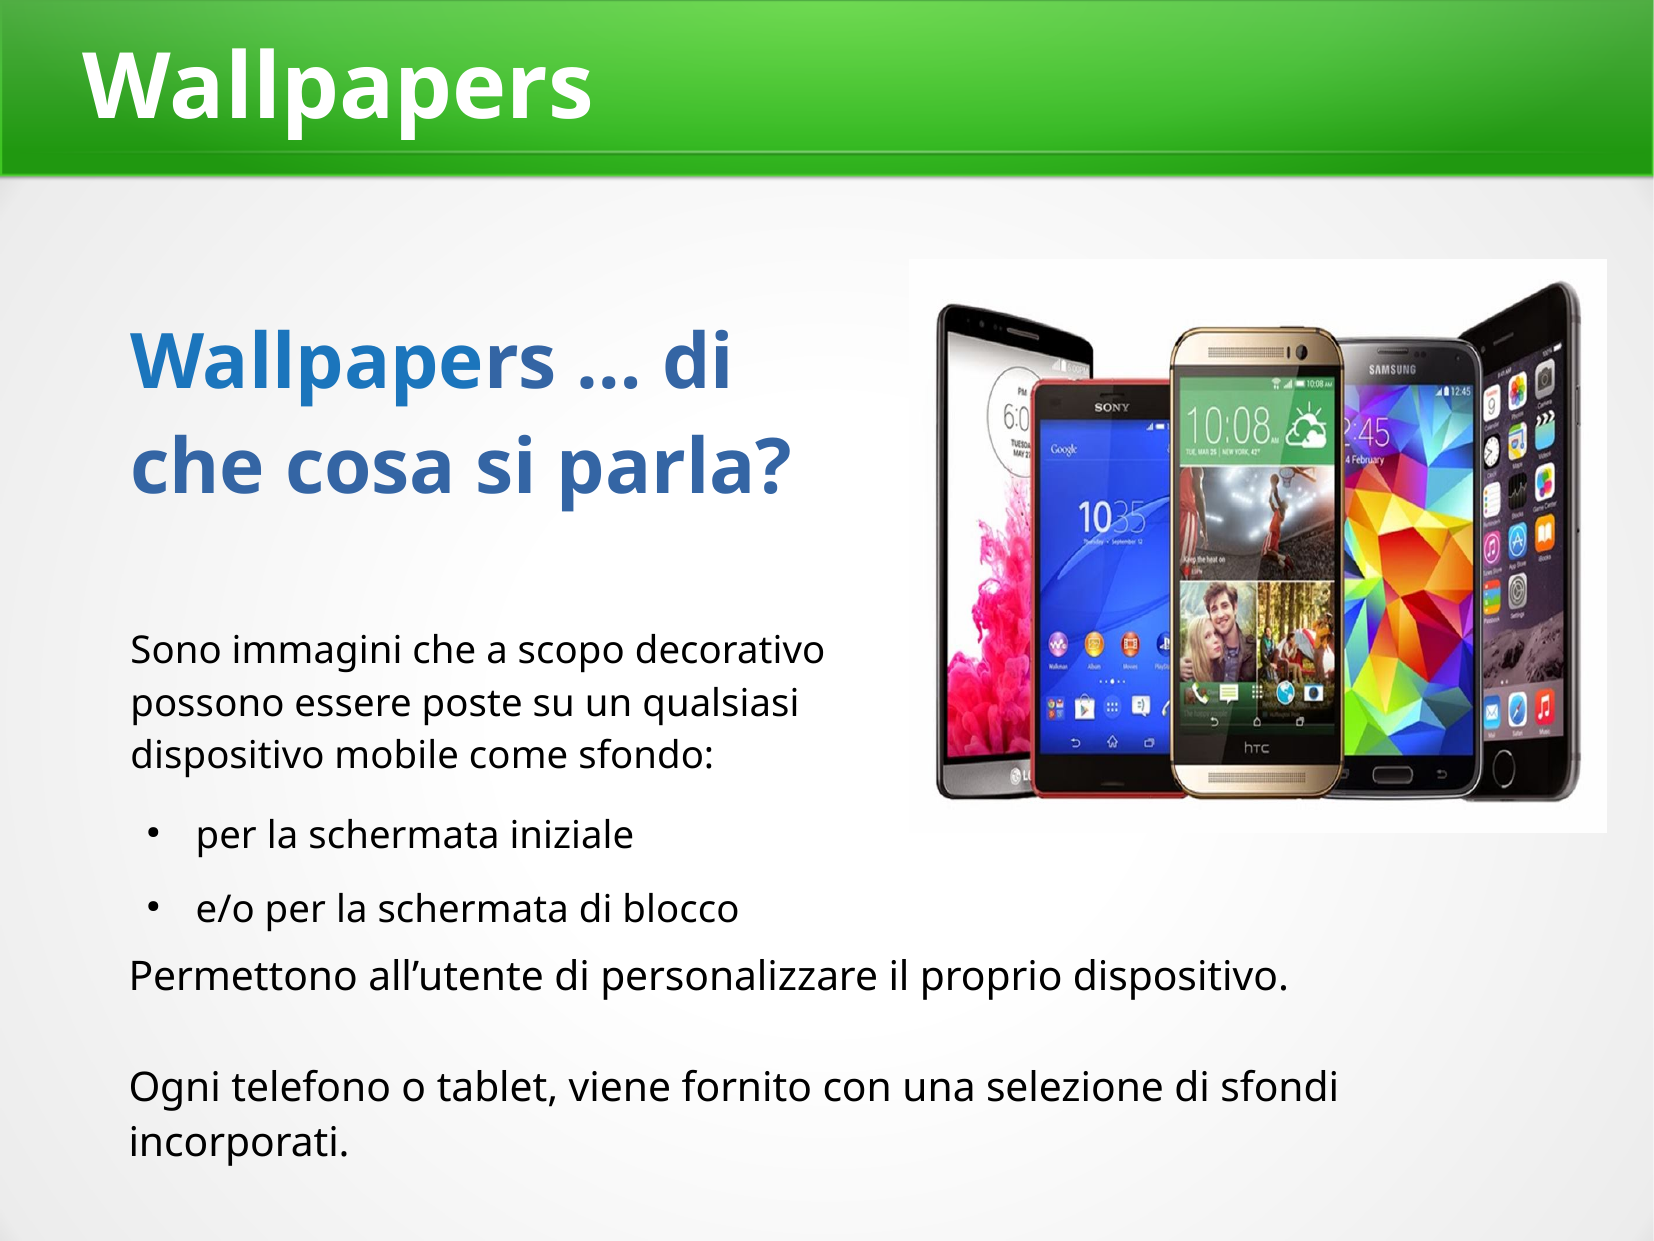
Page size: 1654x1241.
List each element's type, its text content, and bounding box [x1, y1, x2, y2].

title Wallpapers [82, 11, 1571, 154]
list Wallpapers … di che cosa si parla? Sono immagini che a scopo decorativo possono essere poste su un qualsiasi dispositivo mobile come sfondo: per la schermata iniziale e/o per la schermata di blocco [65, 307, 863, 862]
list Permettono all’utente di personalizzare il proprio dispositivo. Ogni telefono o tablet, viene fornito con una selezione di sfondi incorporati. [59, 862, 1548, 1170]
picture [0, 0, 1654, 1241]
